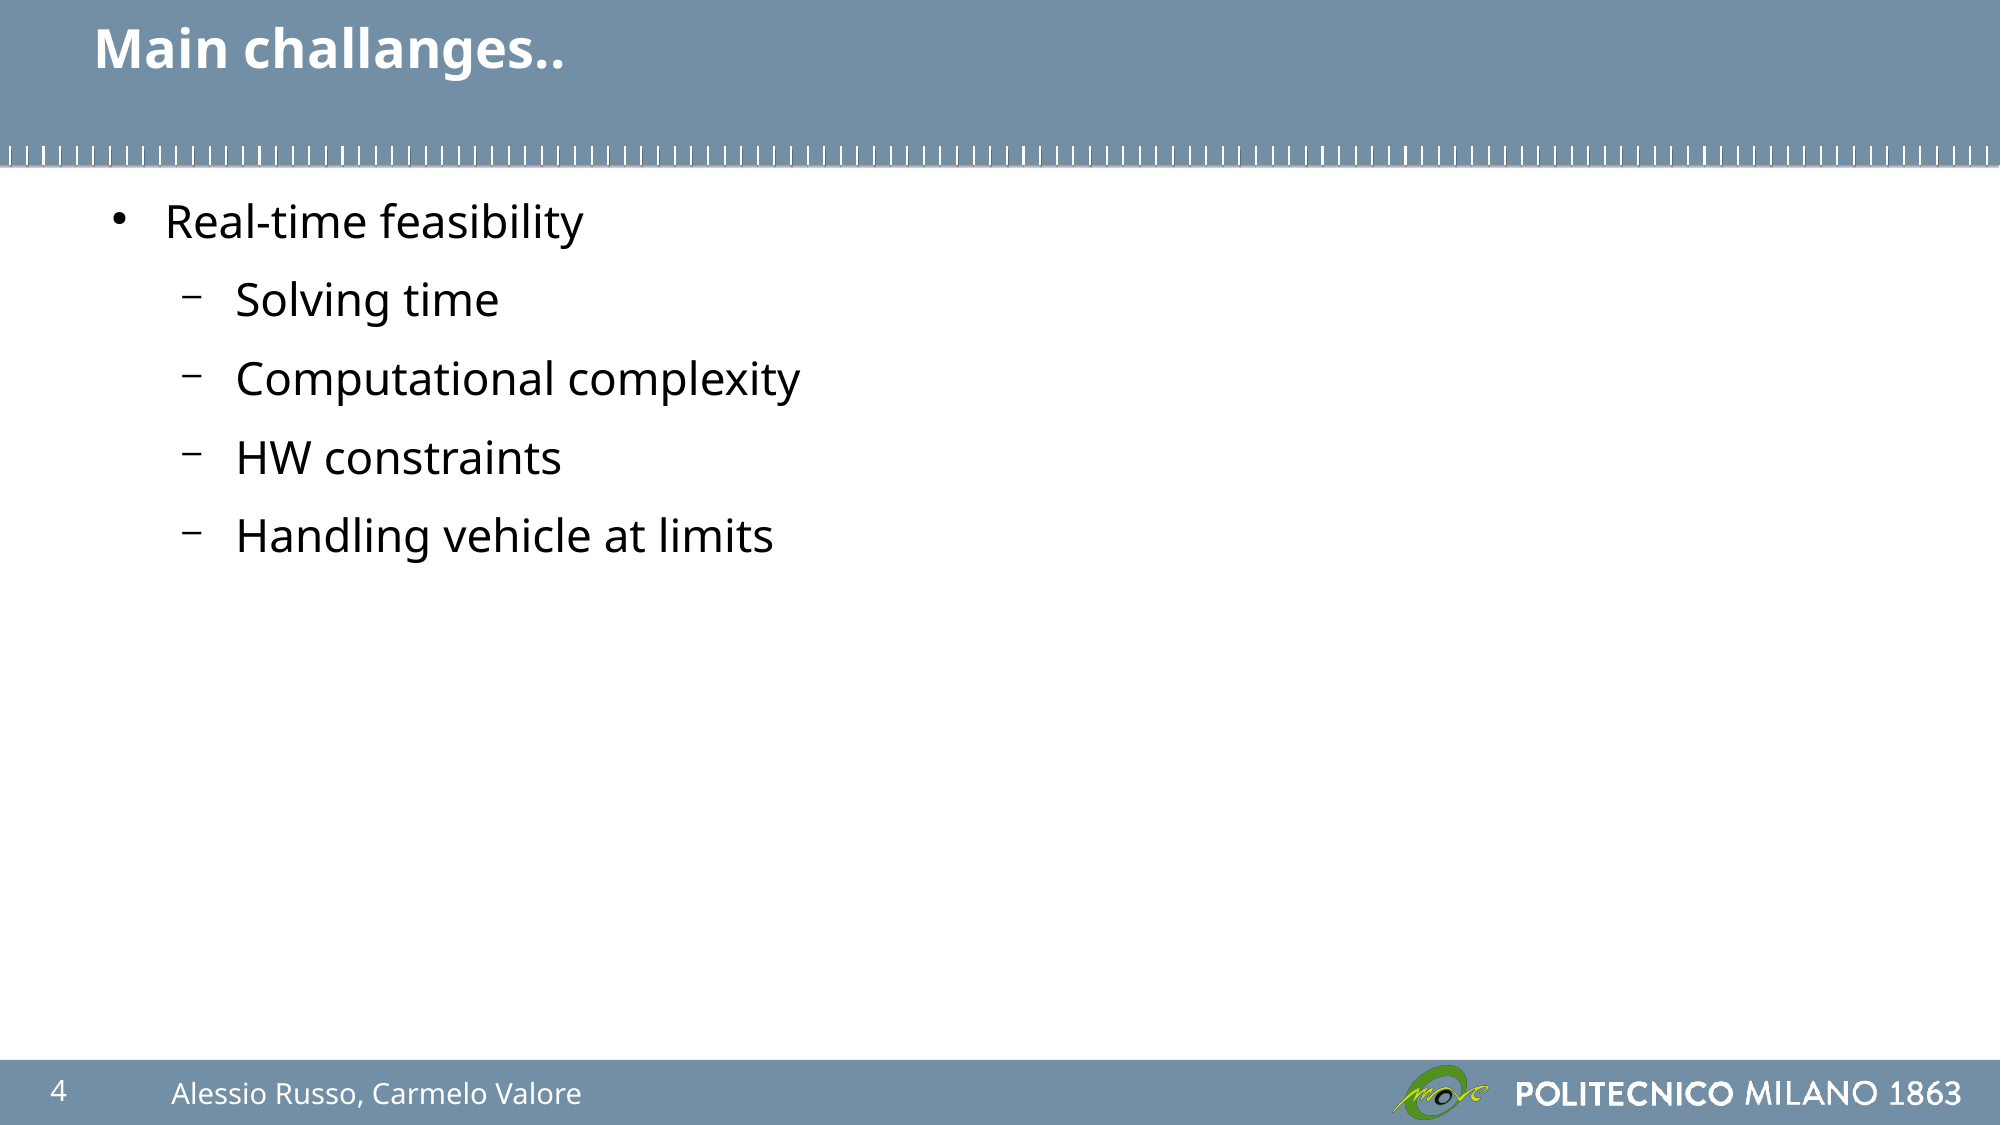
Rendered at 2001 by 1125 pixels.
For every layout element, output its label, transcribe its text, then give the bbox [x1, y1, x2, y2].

picture [1392, 1065, 1489, 1120]
footer Alessio Russo, Carmelo Valore [156, 1062, 1007, 1123]
slide_number <numero> [7, 1062, 110, 1123]
picture [1510, 1068, 1967, 1117]
title Main challanges.. [78, 8, 1922, 86]
list Real-time feasibility Solving time Computational complexity HW constraints Handling vehicle at limits [78, 185, 1922, 1042]
